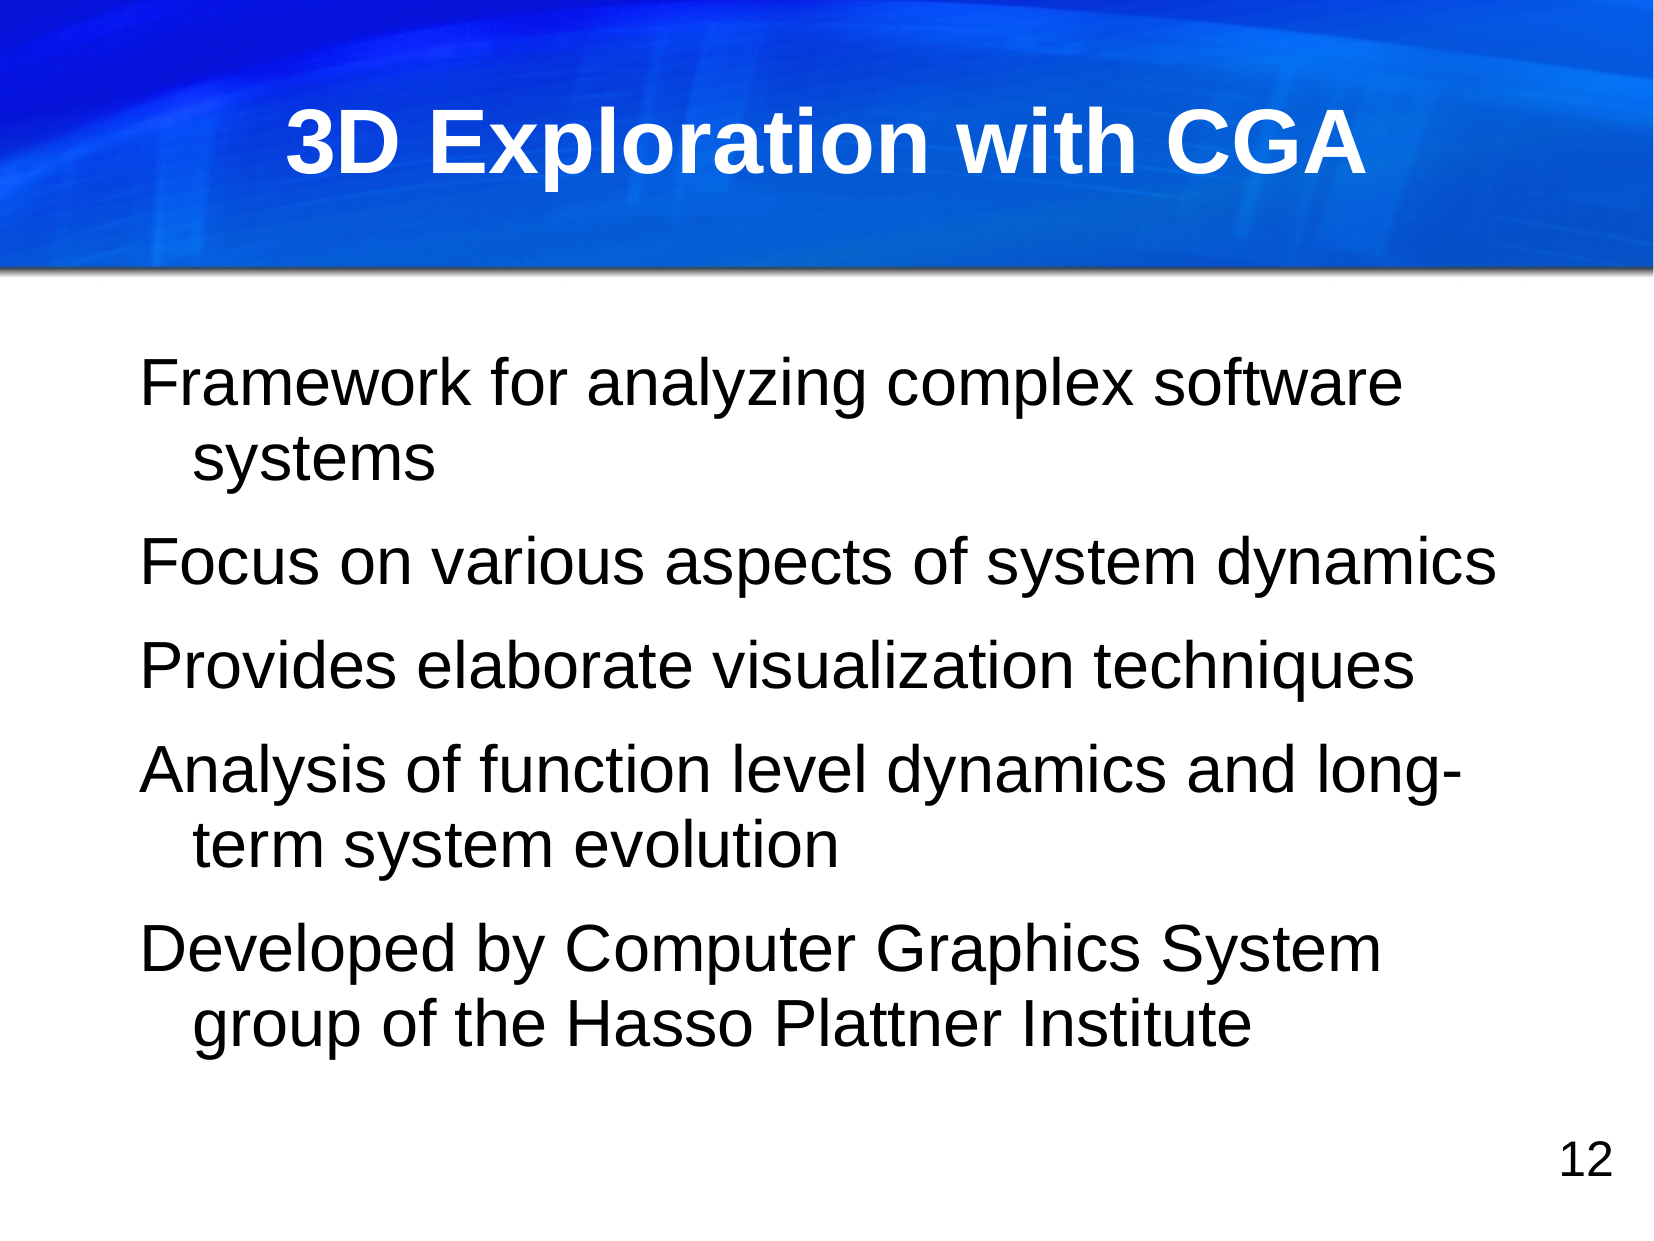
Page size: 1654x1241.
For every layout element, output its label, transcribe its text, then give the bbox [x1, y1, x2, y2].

picture [0, 0, 1654, 1241]
list Framework for analyzing complex software systems Focus on various aspects of system dynamics Provides elaborate visualization techniques Analysis of function level dynamics and long-term system evolution Developed by Computer Graphics System group of the Hasso Plattner Institute [121, 344, 1534, 1136]
title 3D Exploration with CGA [121, 37, 1534, 246]
